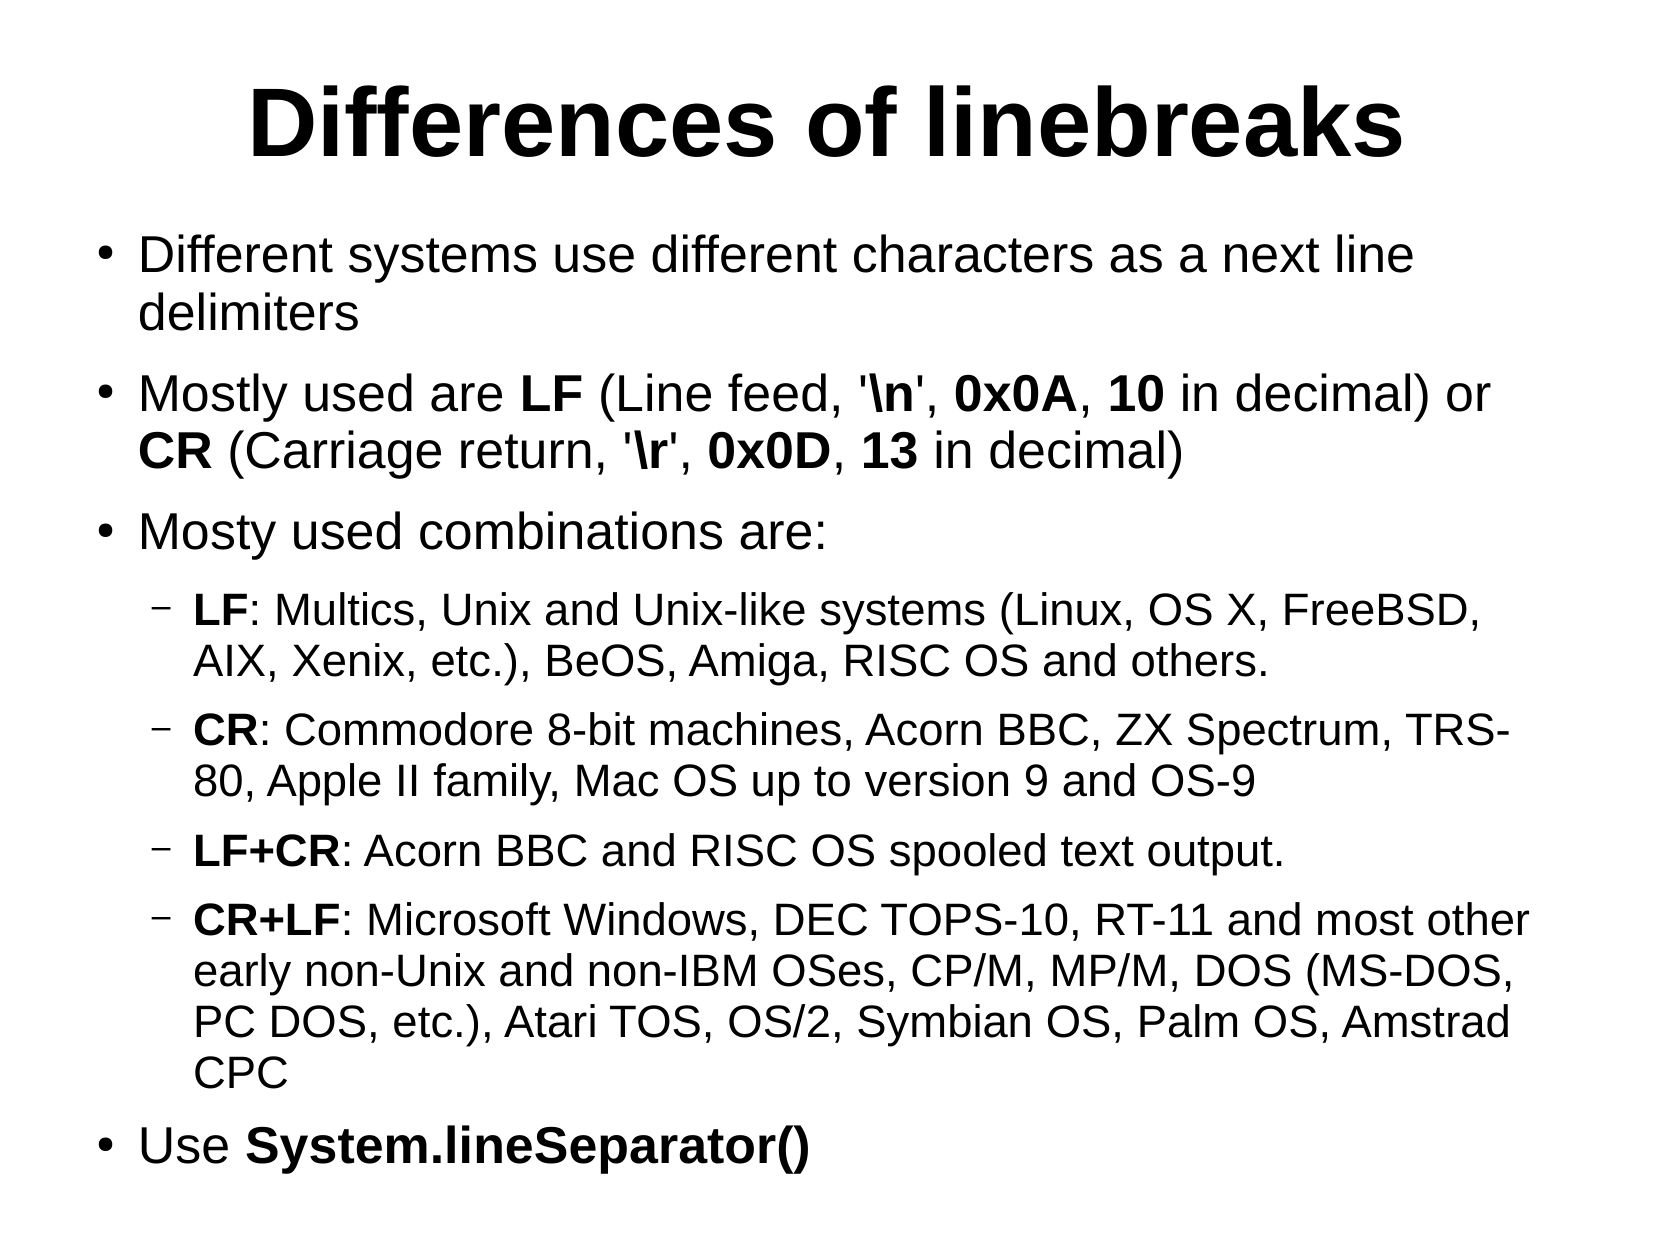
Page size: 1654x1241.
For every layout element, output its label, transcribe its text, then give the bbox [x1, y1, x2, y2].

title Differences of linebreaks [82, 49, 1571, 196]
list Different systems use different characters as a next line delimiters Mostly used are LF (Line feed, '\n', 0x0A, 10 in decimal) or CR (Carriage return, '\r', 0x0D, 13 in decimal) Mosty used combinations are: LF: Multics, Unix and Unix-like systems (Linux, OS X, FreeBSD, AIX, Xenix, etc.), BeOS, Amiga, RISC OS and others. CR: Commodore 8-bit machines, Acorn BBC, ZX Spectrum, TRS-80, Apple II family, Mac OS up to version 9 and OS-9 LF+CR: Acorn BBC and RISC OS spooled text output. CR+LF: Microsoft Windows, DEC TOPS-10, RT-11 and most other early non-Unix and non-IBM OSes, CP/M, MP/M, DOS (MS-DOS, PC DOS, etc.), Atari TOS, OS/2, Symbian OS, Palm OS, Amstrad CPC Use System.lineSeparator() [82, 225, 1538, 1186]
